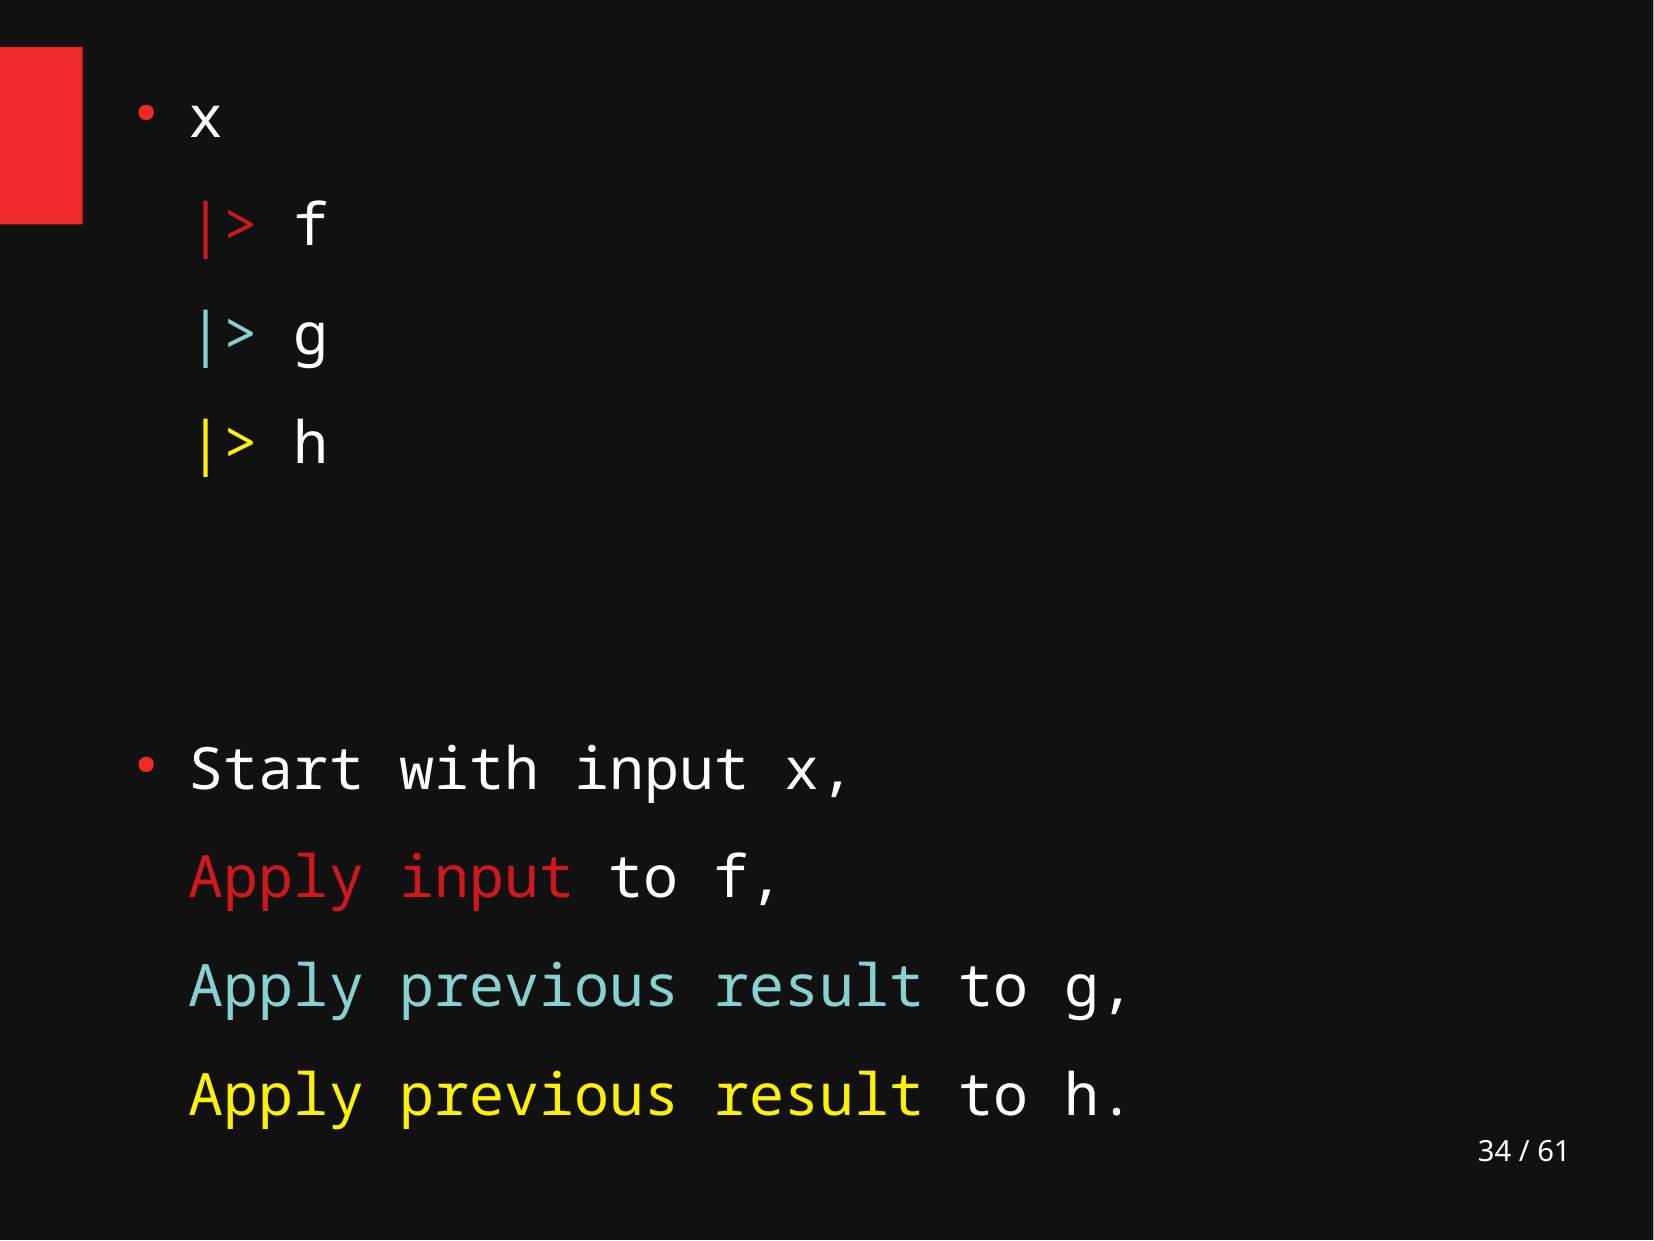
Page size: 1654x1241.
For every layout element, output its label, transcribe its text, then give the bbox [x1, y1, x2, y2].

list x |> f |> g |> h Start with input x, Apply input to f, Apply previous result to g, Apply previous result to h. [118, 75, 1536, 1074]
